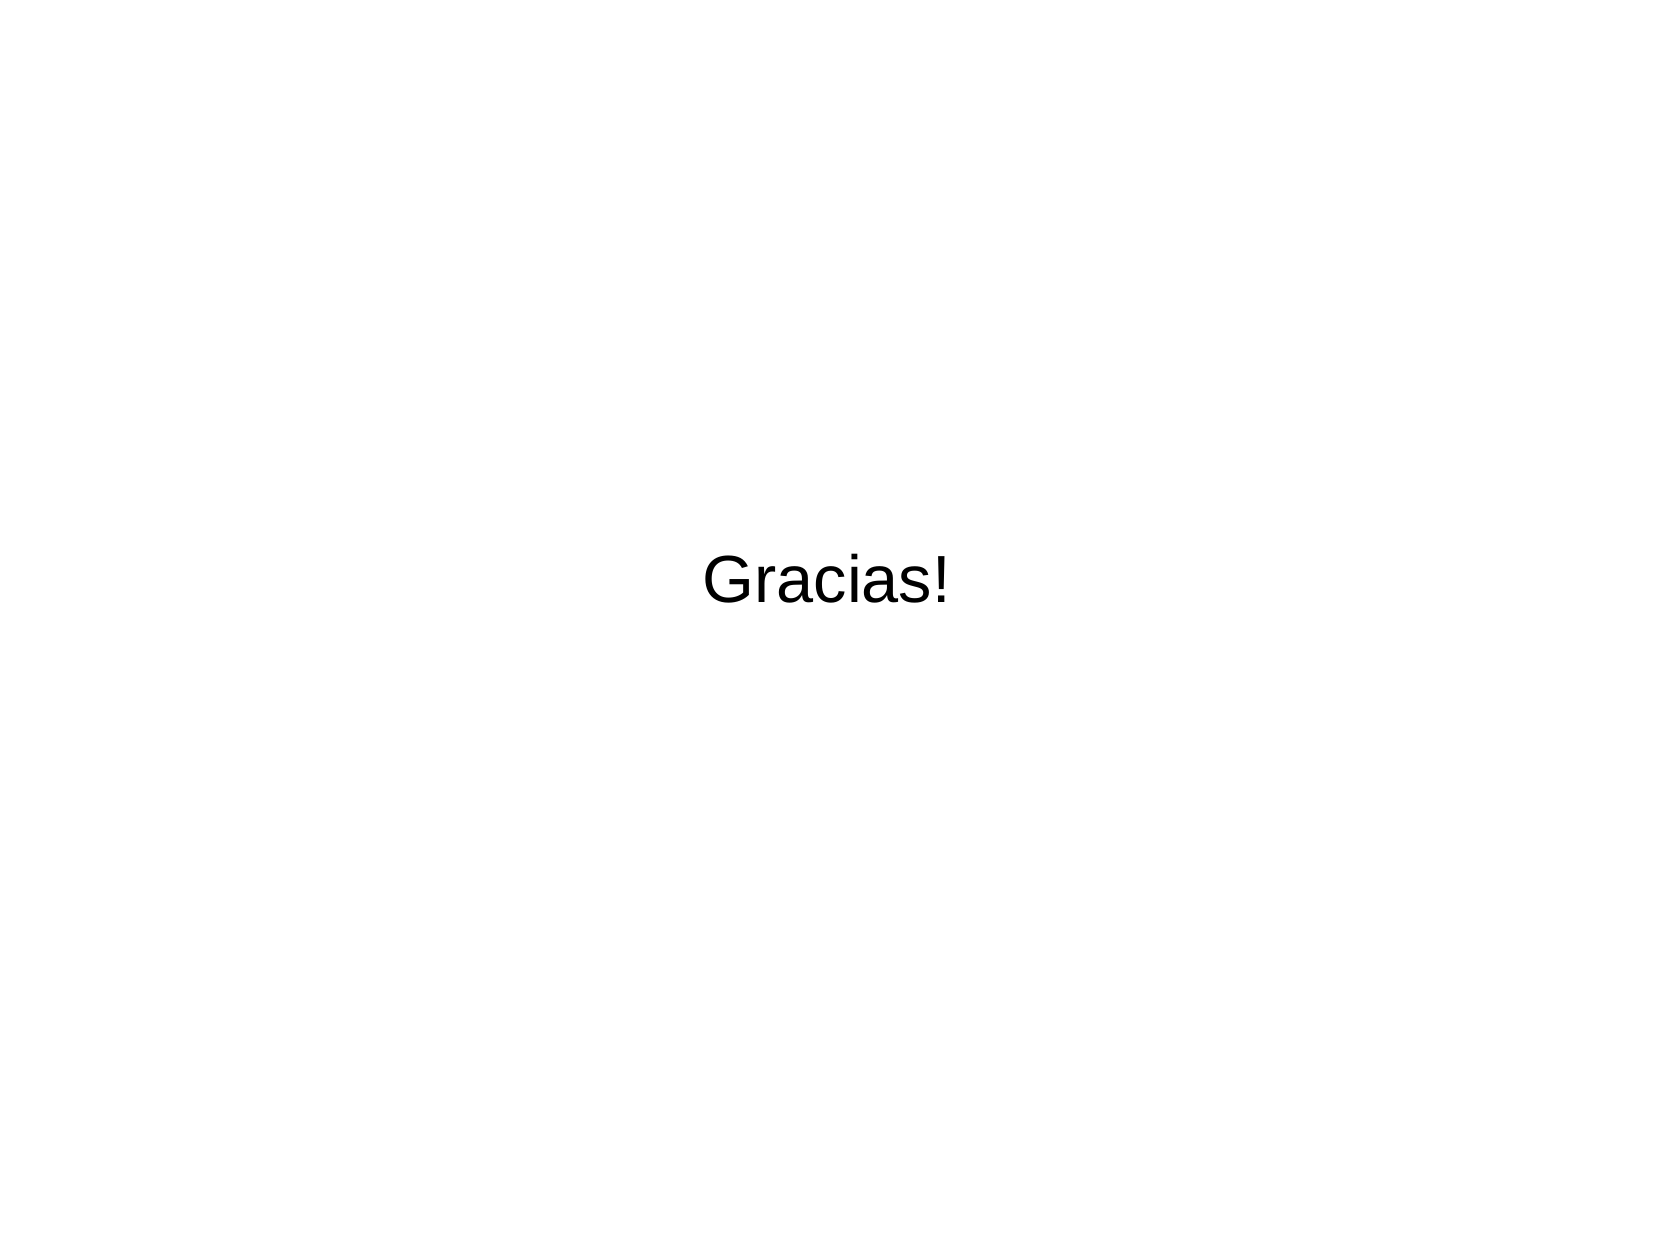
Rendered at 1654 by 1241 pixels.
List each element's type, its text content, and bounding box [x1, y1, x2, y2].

subtitle Gracias! [82, 56, 1571, 1102]
